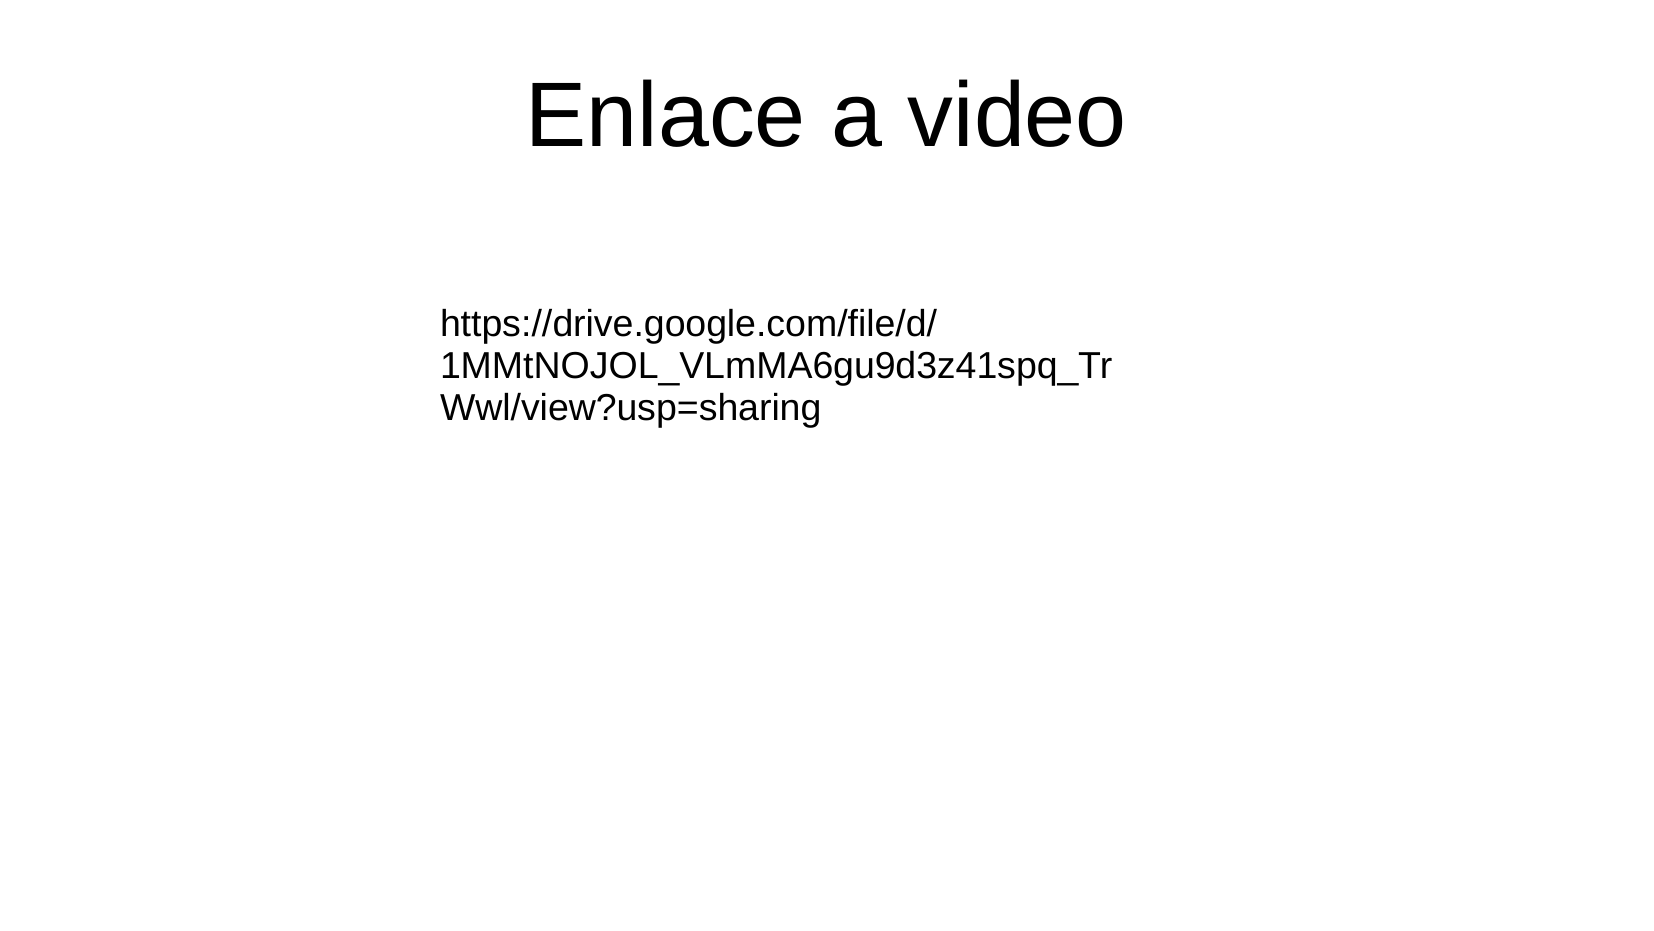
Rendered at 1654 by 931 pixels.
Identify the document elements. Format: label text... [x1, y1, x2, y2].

text_box https://drive.google.com/file/d/1MMtNOJOL_VLmMA6gu9d3z41spq_TrWwl/view?usp=sharing [425, 295, 1158, 638]
title Enlace a video [82, 37, 1571, 193]
